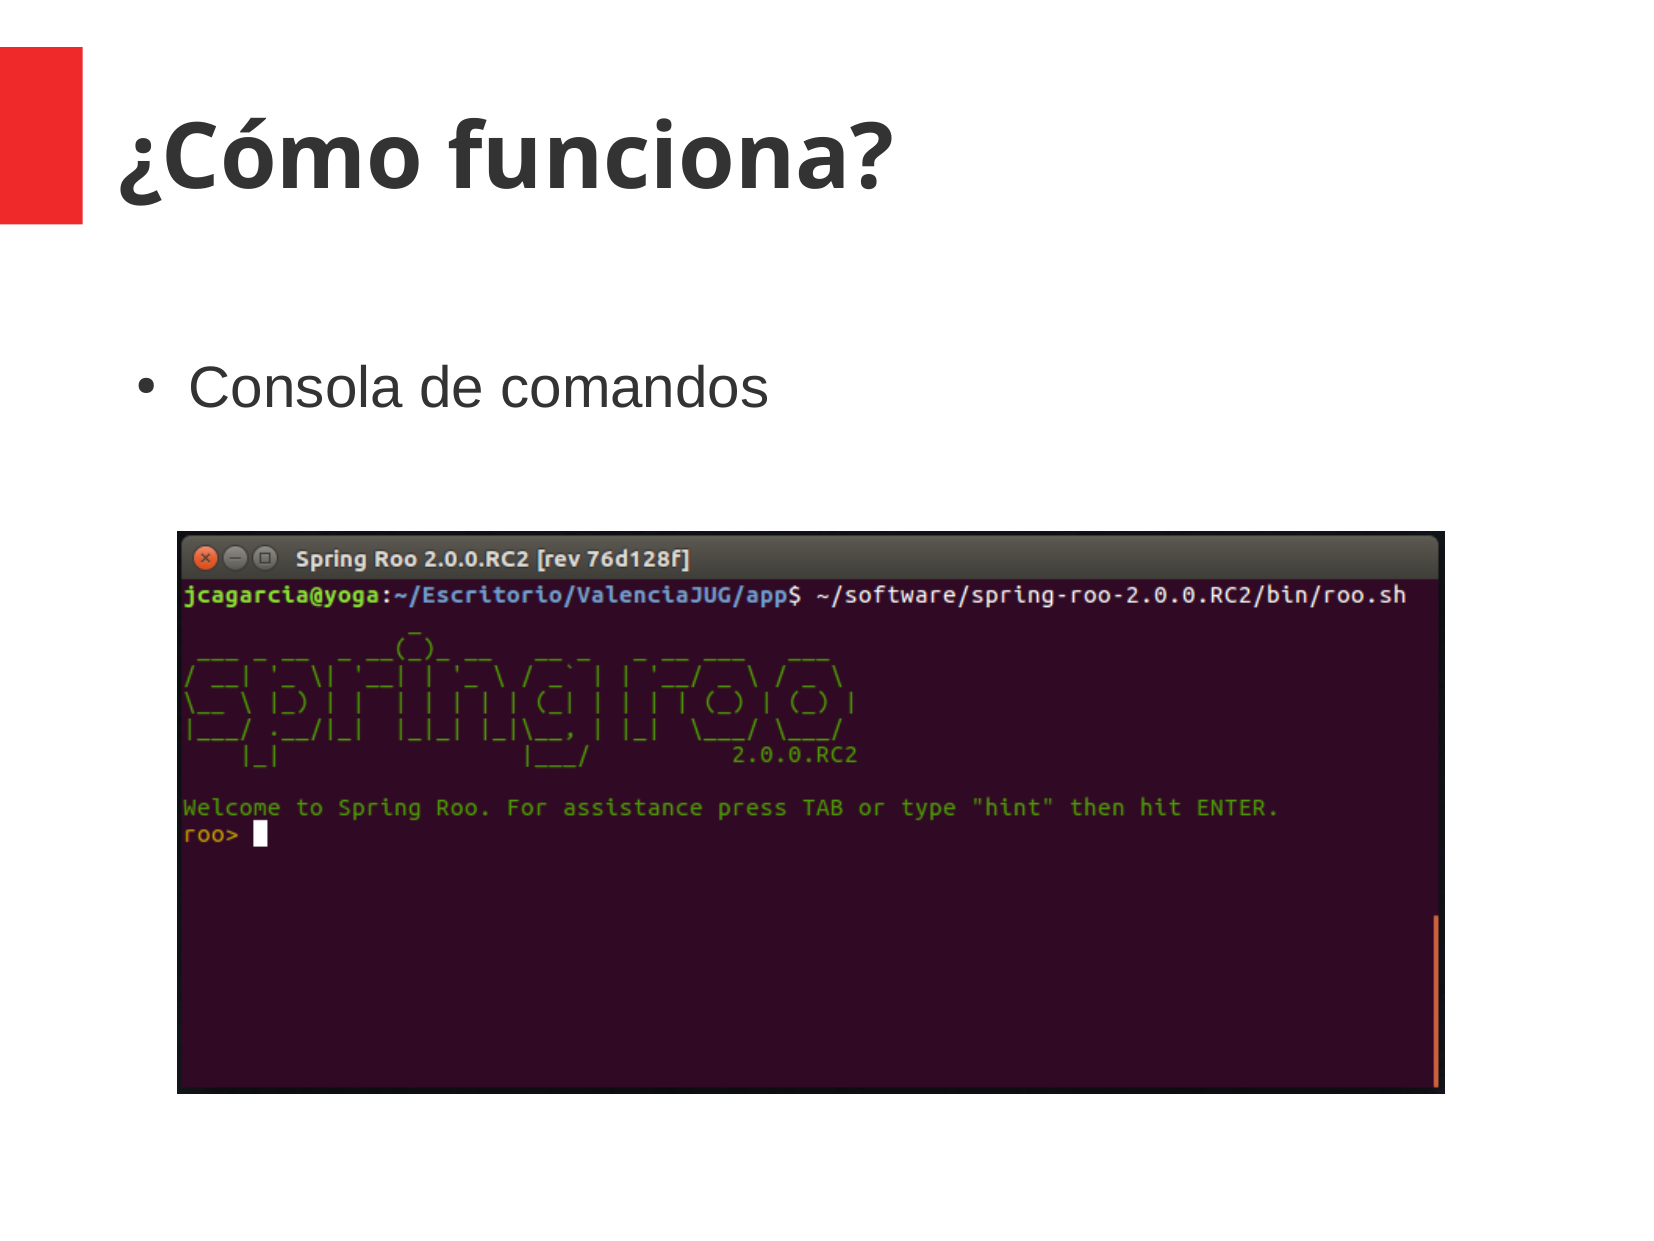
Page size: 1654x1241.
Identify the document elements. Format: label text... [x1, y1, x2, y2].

picture [177, 531, 1445, 1094]
list Consola de comandos [118, 354, 1536, 1074]
title ¿Cómo funciona? [118, 49, 1571, 257]
